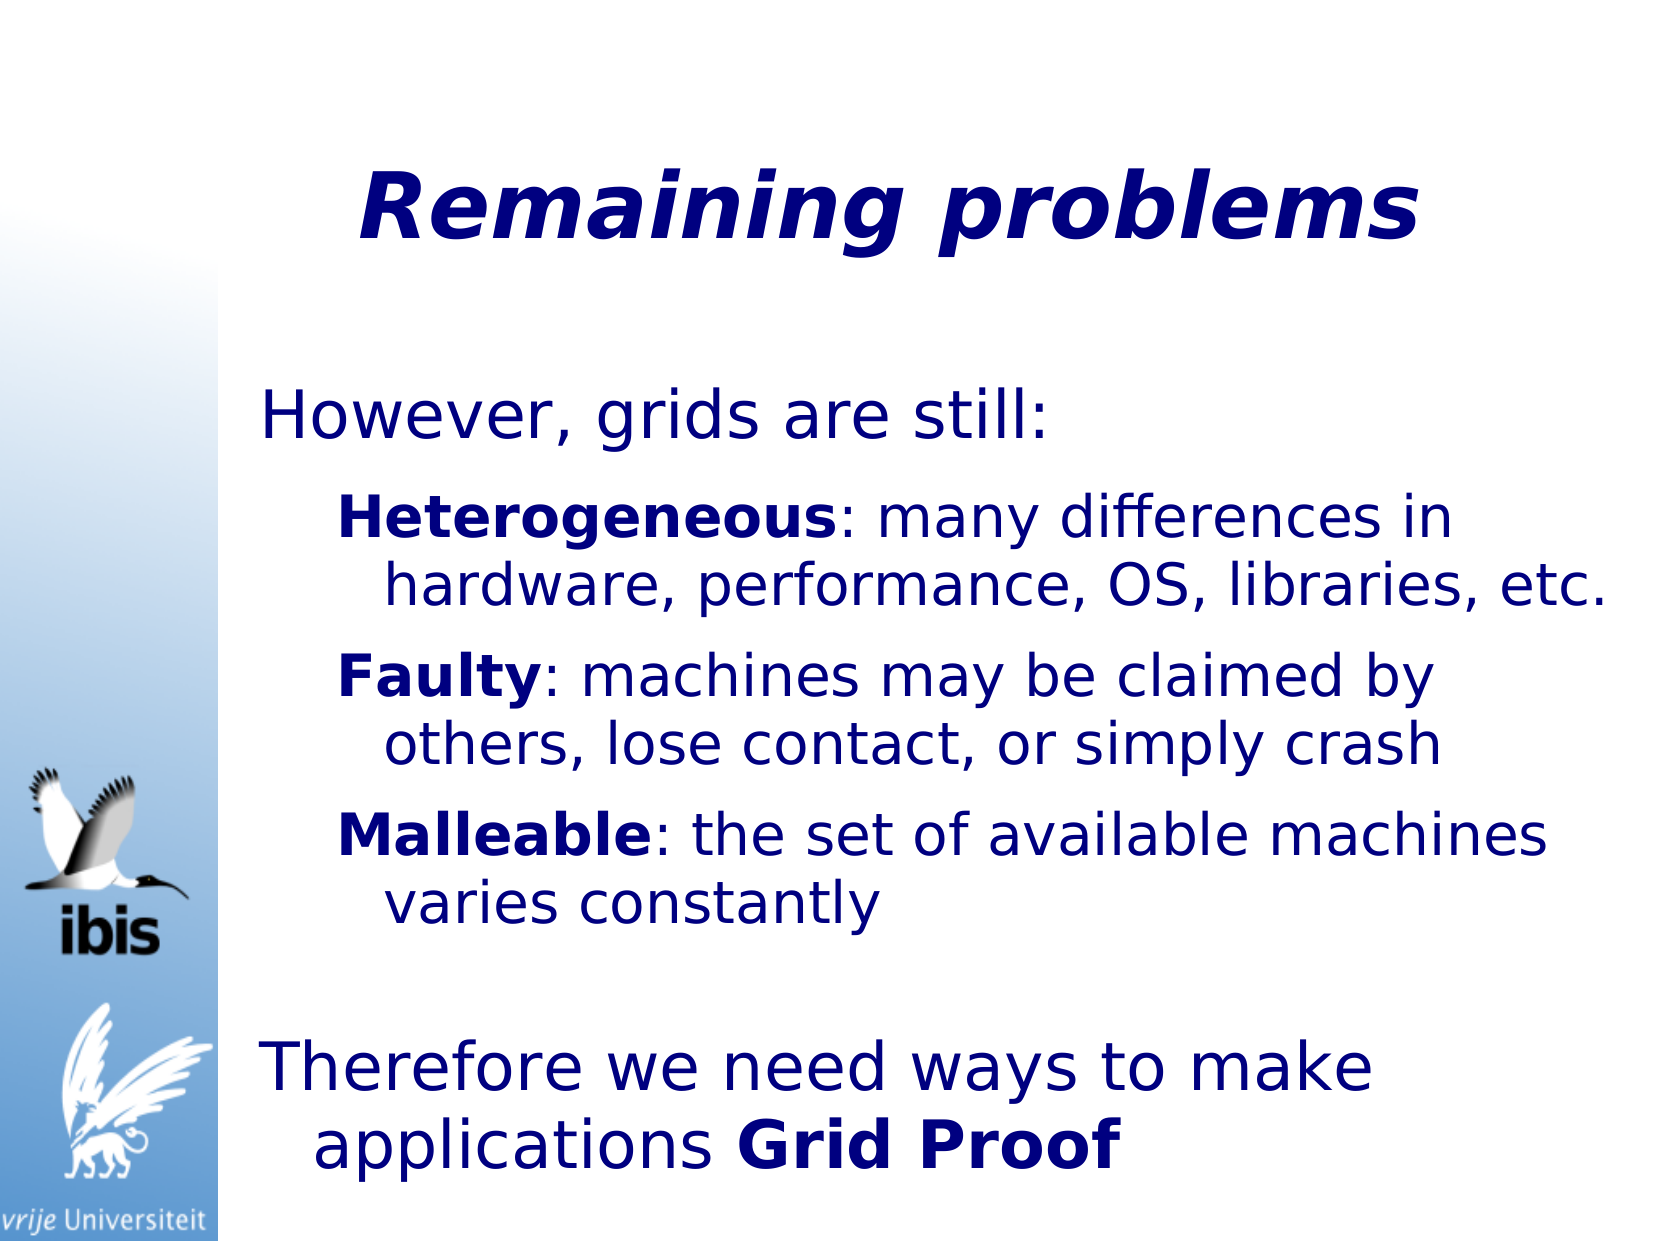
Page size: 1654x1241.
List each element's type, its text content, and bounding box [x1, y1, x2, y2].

picture [0, 0, 218, 1241]
list However, grids are still: Heterogeneous: many differences in hardware, performance, OS, libraries, etc. Faulty: machines may be claimed by others, lose contact, or simply crash Malleable: the set of available machines varies constantly Therefore we need ways to make applications Grid Proof [241, 376, 1654, 1241]
title Remaining problems [248, 102, 1534, 310]
